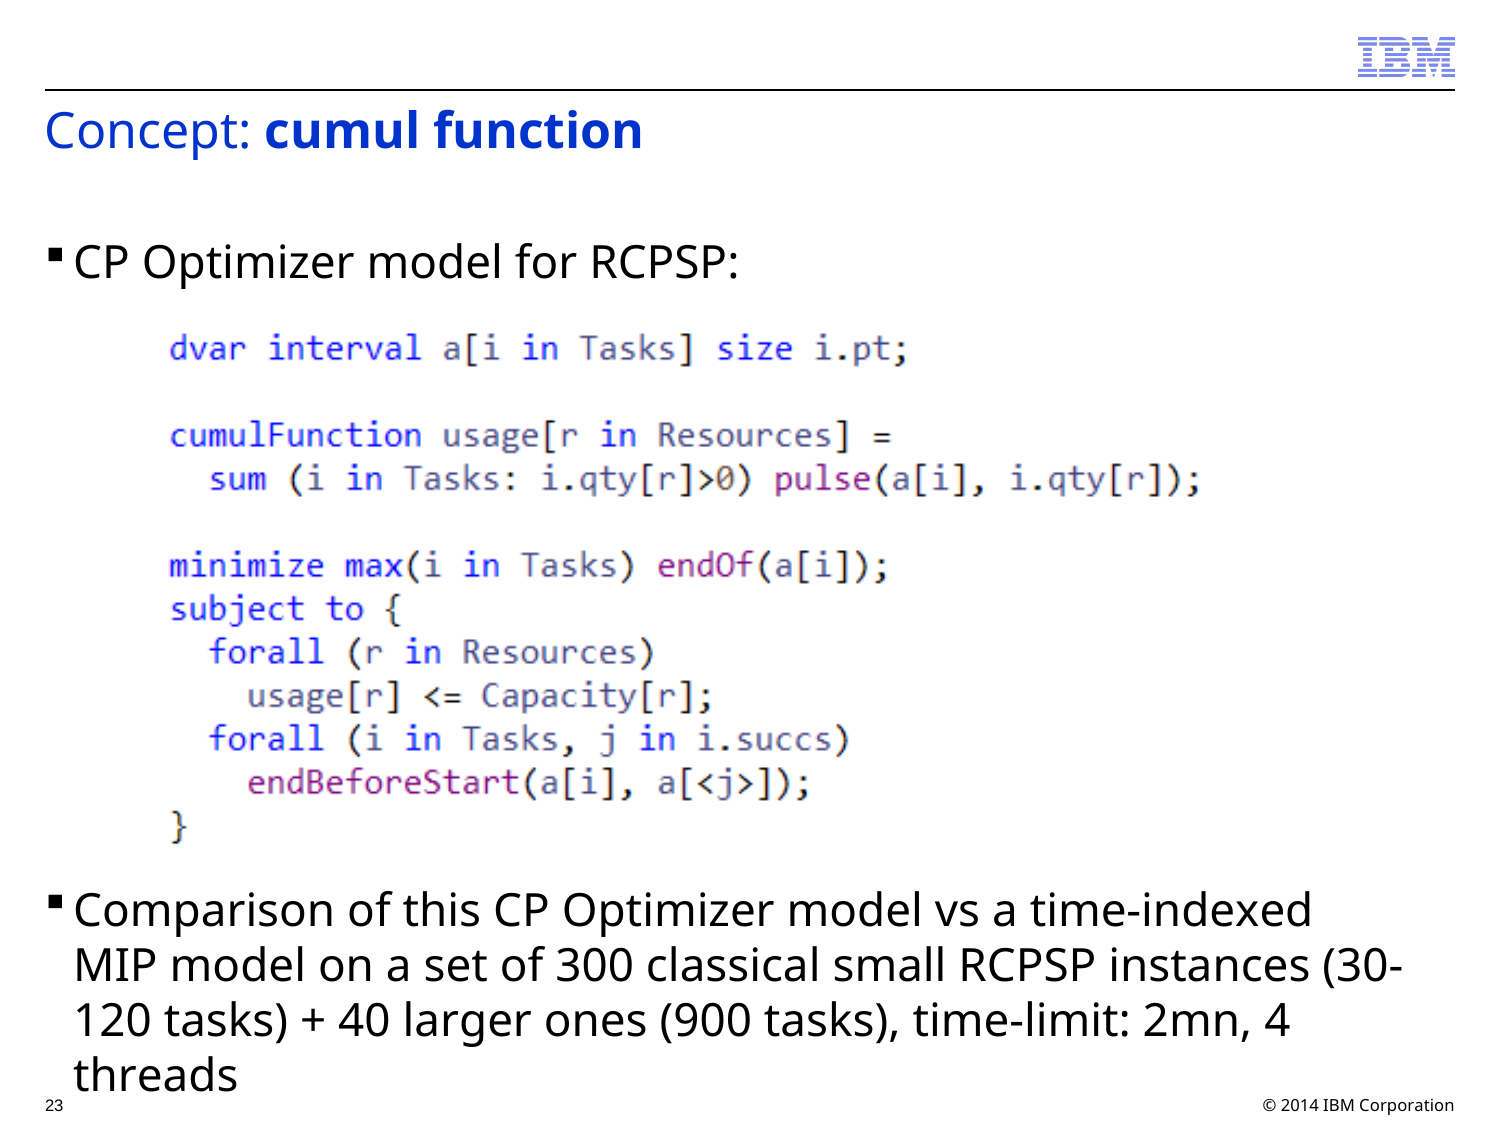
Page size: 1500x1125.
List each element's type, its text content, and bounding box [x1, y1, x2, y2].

list CP Optimizer model for RCPSP: Comparison of this CP Optimizer model vs a time-indexed MIP model on a set of 300 classical small RCPSP instances (30-120 tasks) + 40 larger ones (900 tasks), time-limit: 2mn, 4 threads [29, 224, 1426, 1054]
title Concept: cumul function [29, 97, 1500, 203]
picture [152, 319, 1215, 856]
picture [1358, 37, 1455, 77]
